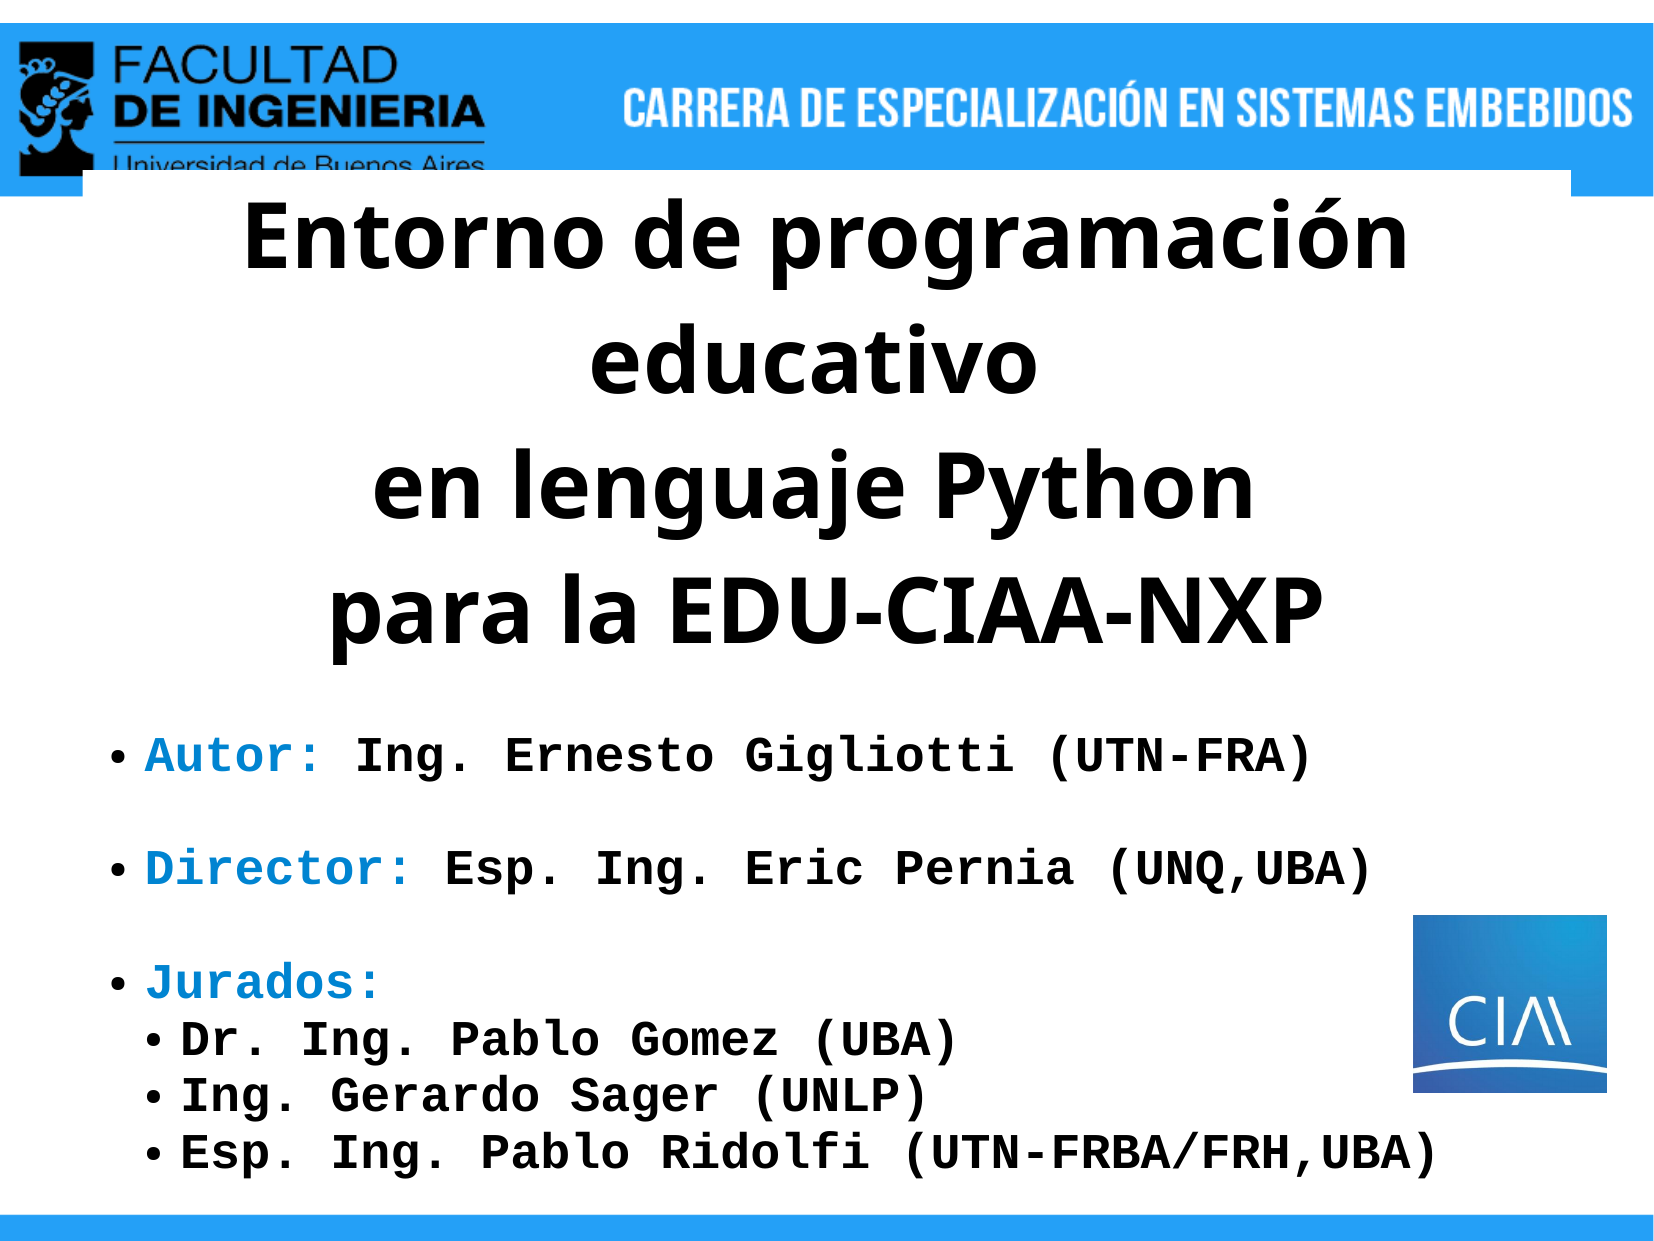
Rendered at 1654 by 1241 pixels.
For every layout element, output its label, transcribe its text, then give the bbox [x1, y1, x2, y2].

picture [0, 23, 1654, 1241]
title Entorno de programación educativo en lenguaje Python para la EDU-CIAA-NXP [82, 197, 1571, 644]
text_box Autor: Ing. Ernesto Gigliotti (UTN-FRA) Director: Esp. Ing. Eric Pernia (UNQ,UBA) Jurados: Dr. Ing. Pablo Gomez (UBA) Ing. Gerardo Sager (UNLP) Esp. Ing. Pablo Ridolfi (UTN-FRBA/FRH,UBA) [94, 722, 1607, 1191]
